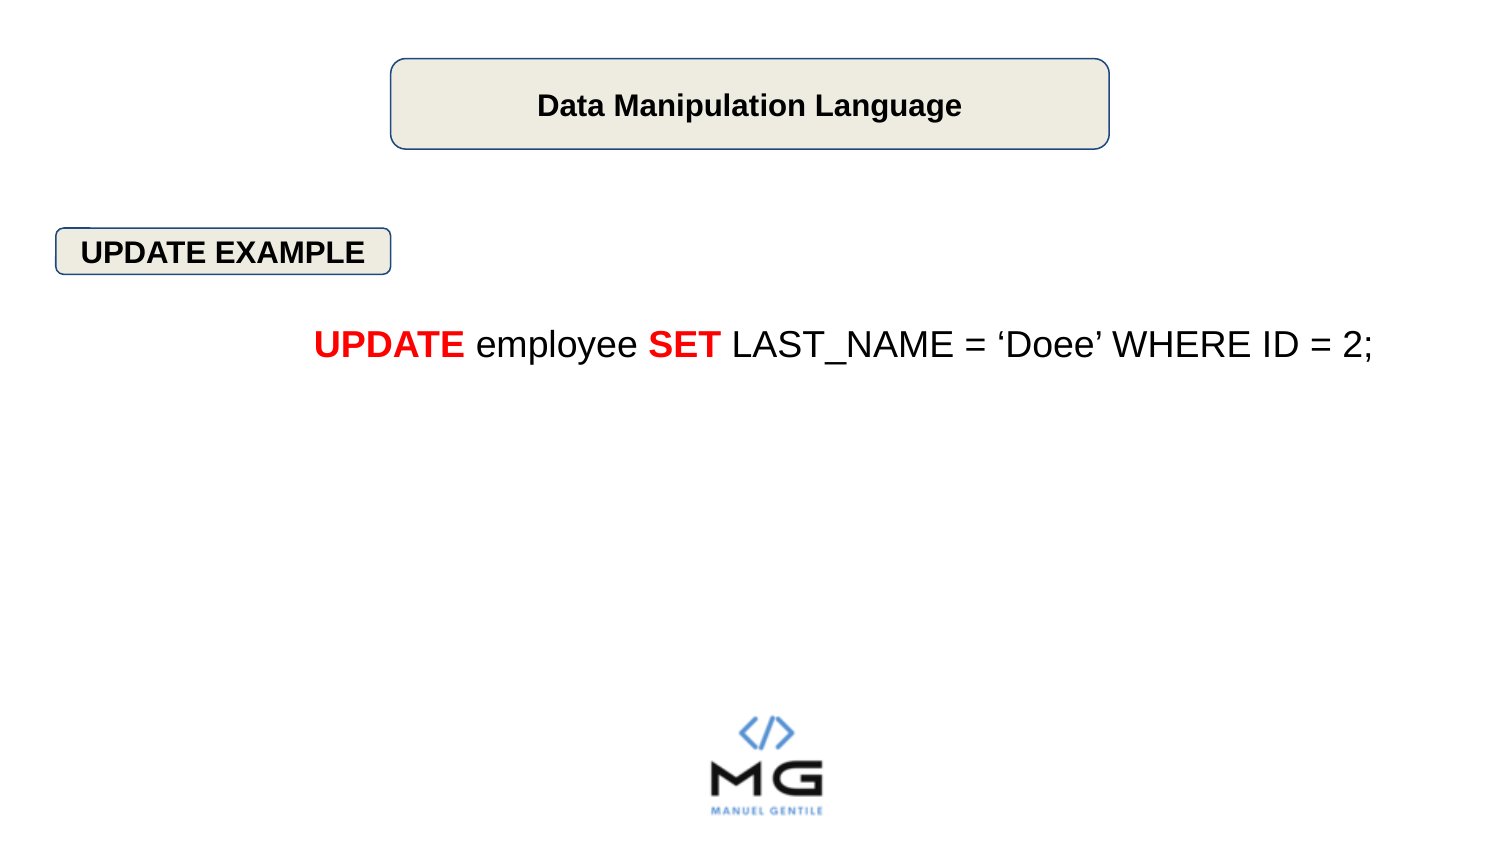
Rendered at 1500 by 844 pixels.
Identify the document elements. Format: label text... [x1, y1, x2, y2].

text_box UPDATE EXAMPLE [55, 228, 391, 275]
text_box UPDATE employee SET LAST_NAME = ‘Doee’ WHERE ID = 2; [298, 305, 1421, 378]
picture [688, 687, 846, 844]
text_box Data Manipulation Language [390, 58, 1110, 150]
